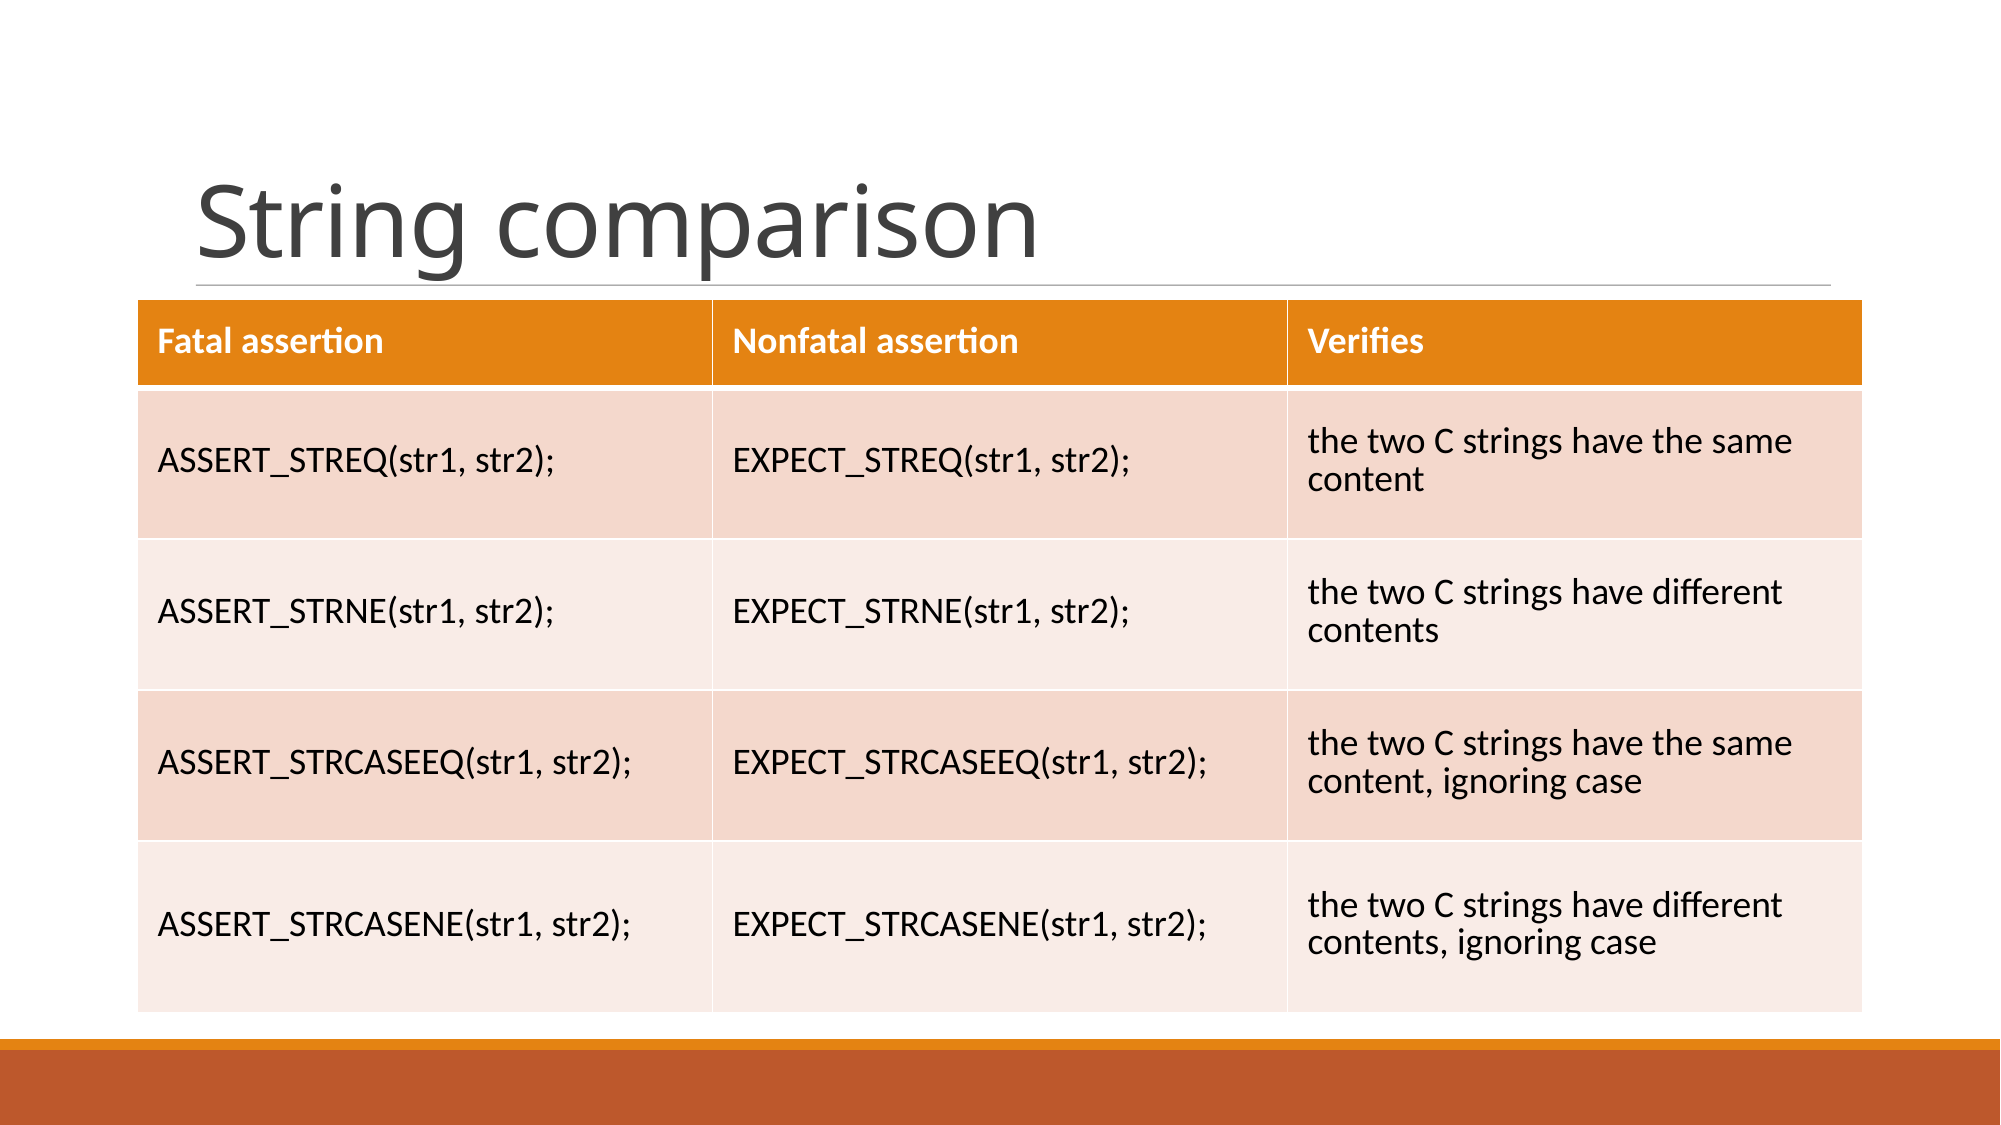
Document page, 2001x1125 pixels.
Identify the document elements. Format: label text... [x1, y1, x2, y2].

table_cell the two C strings have different contents [1288, 540, 1862, 689]
title String comparison [180, 47, 1830, 285]
table_cell EXPECT_STRCASENE(str1, str2); [713, 842, 1287, 1012]
table_cell ASSERT_STRCASEEQ(str1, str2); [138, 691, 712, 840]
table_cell EXPECT_STRCASEEQ(str1, str2); [713, 691, 1287, 840]
table_header Verifies [1288, 300, 1862, 385]
table_cell the two C strings have different contents, ignoring case [1288, 842, 1862, 1012]
table_cell the two C strings have the same content, ignoring case [1288, 691, 1862, 840]
table_cell EXPECT_STREQ(str1, str2); [713, 391, 1287, 538]
table_cell EXPECT_STRNE(str1, str2); [713, 540, 1287, 689]
table_cell the two C strings have the same content [1288, 391, 1862, 538]
table_cell ASSERT_STRNE(str1, str2); [138, 540, 712, 689]
table_header Nonfatal assertion [713, 300, 1287, 385]
table_cell ASSERT_STREQ(str1, str2); [138, 391, 712, 538]
table_cell ASSERT_STRCASENE(str1, str2); [138, 842, 712, 1012]
table_header Fatal assertion [138, 300, 712, 385]
